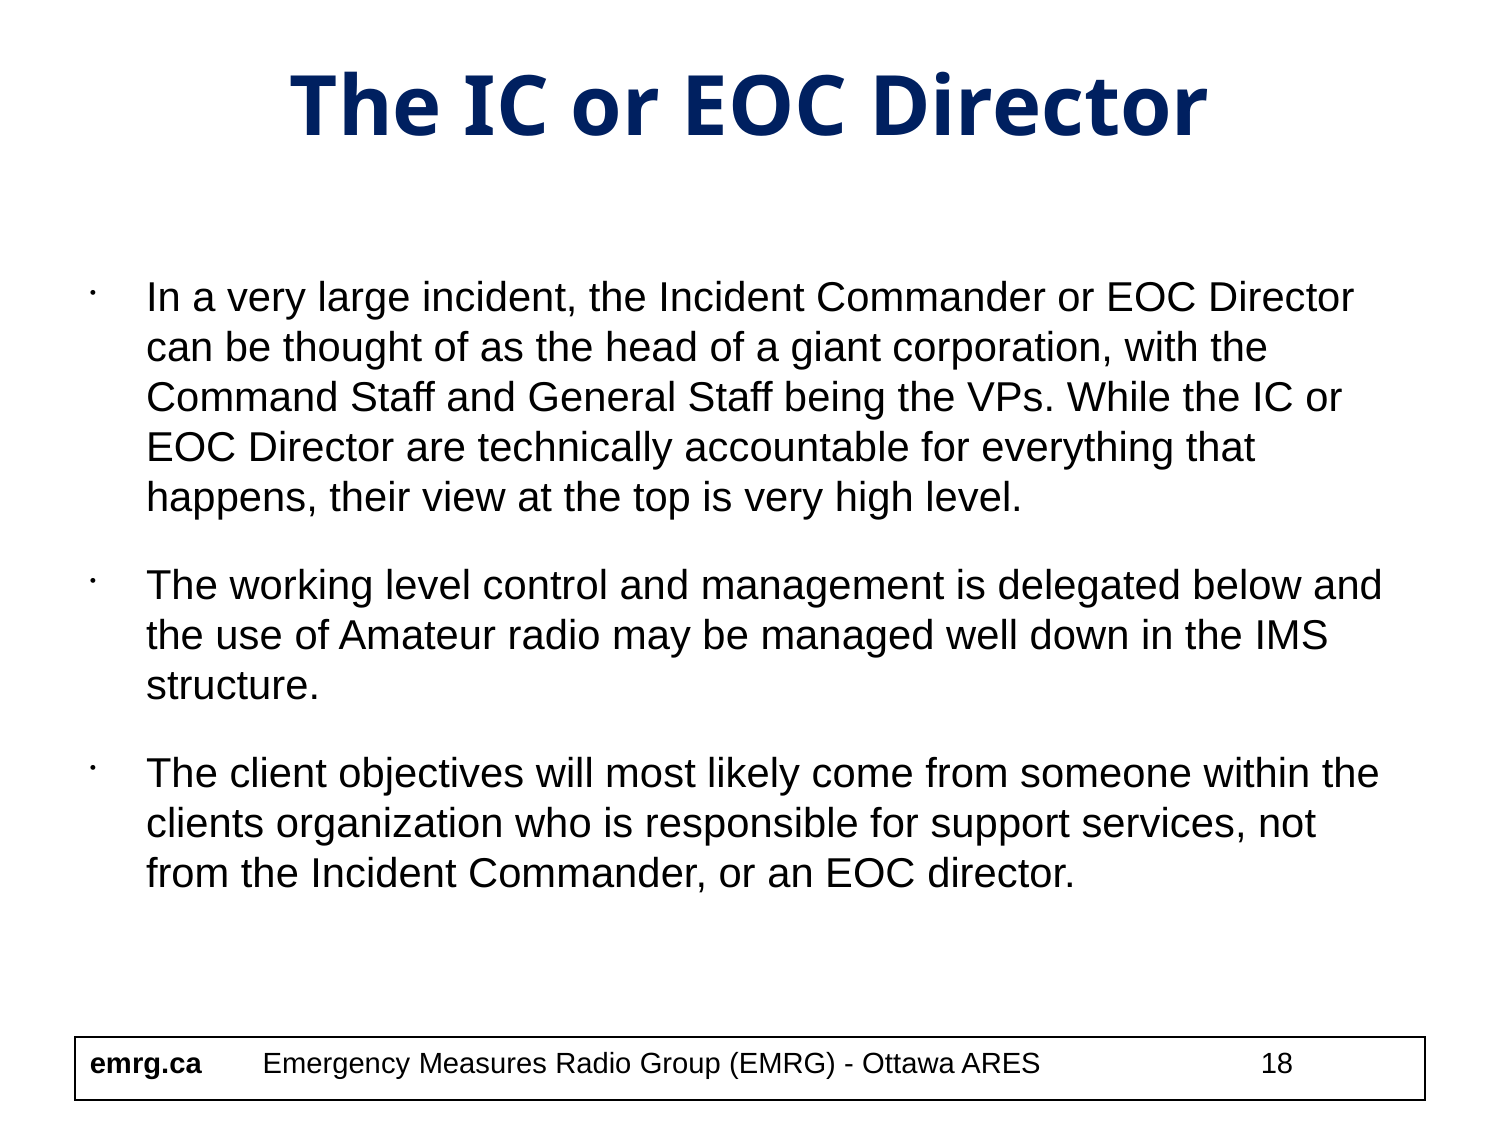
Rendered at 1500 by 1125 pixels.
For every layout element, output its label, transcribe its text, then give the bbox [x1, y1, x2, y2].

title The IC or EOC Director [75, 45, 1425, 233]
list In a very large incident, the Incident Commander or EOC Director can be thought of as the head of a giant corporation, with the Command Staff and General Staff being the VPs. While the IC or EOC Director are technically accountable for everything that happens, their view at the top is very high level. The working level control and management is delegated below and the use of Amateur radio may be managed well down in the IMS structure. The client objectives will most likely come from someone within the clients organization who is responsible for support services, not from the Incident Commander, or an EOC director. [75, 262, 1425, 1005]
slide_number <number> [1246, 1037, 1425, 1103]
footer Emergency Measures Radio Group (EMRG) - Ottawa ARES [247, 1037, 1238, 1103]
